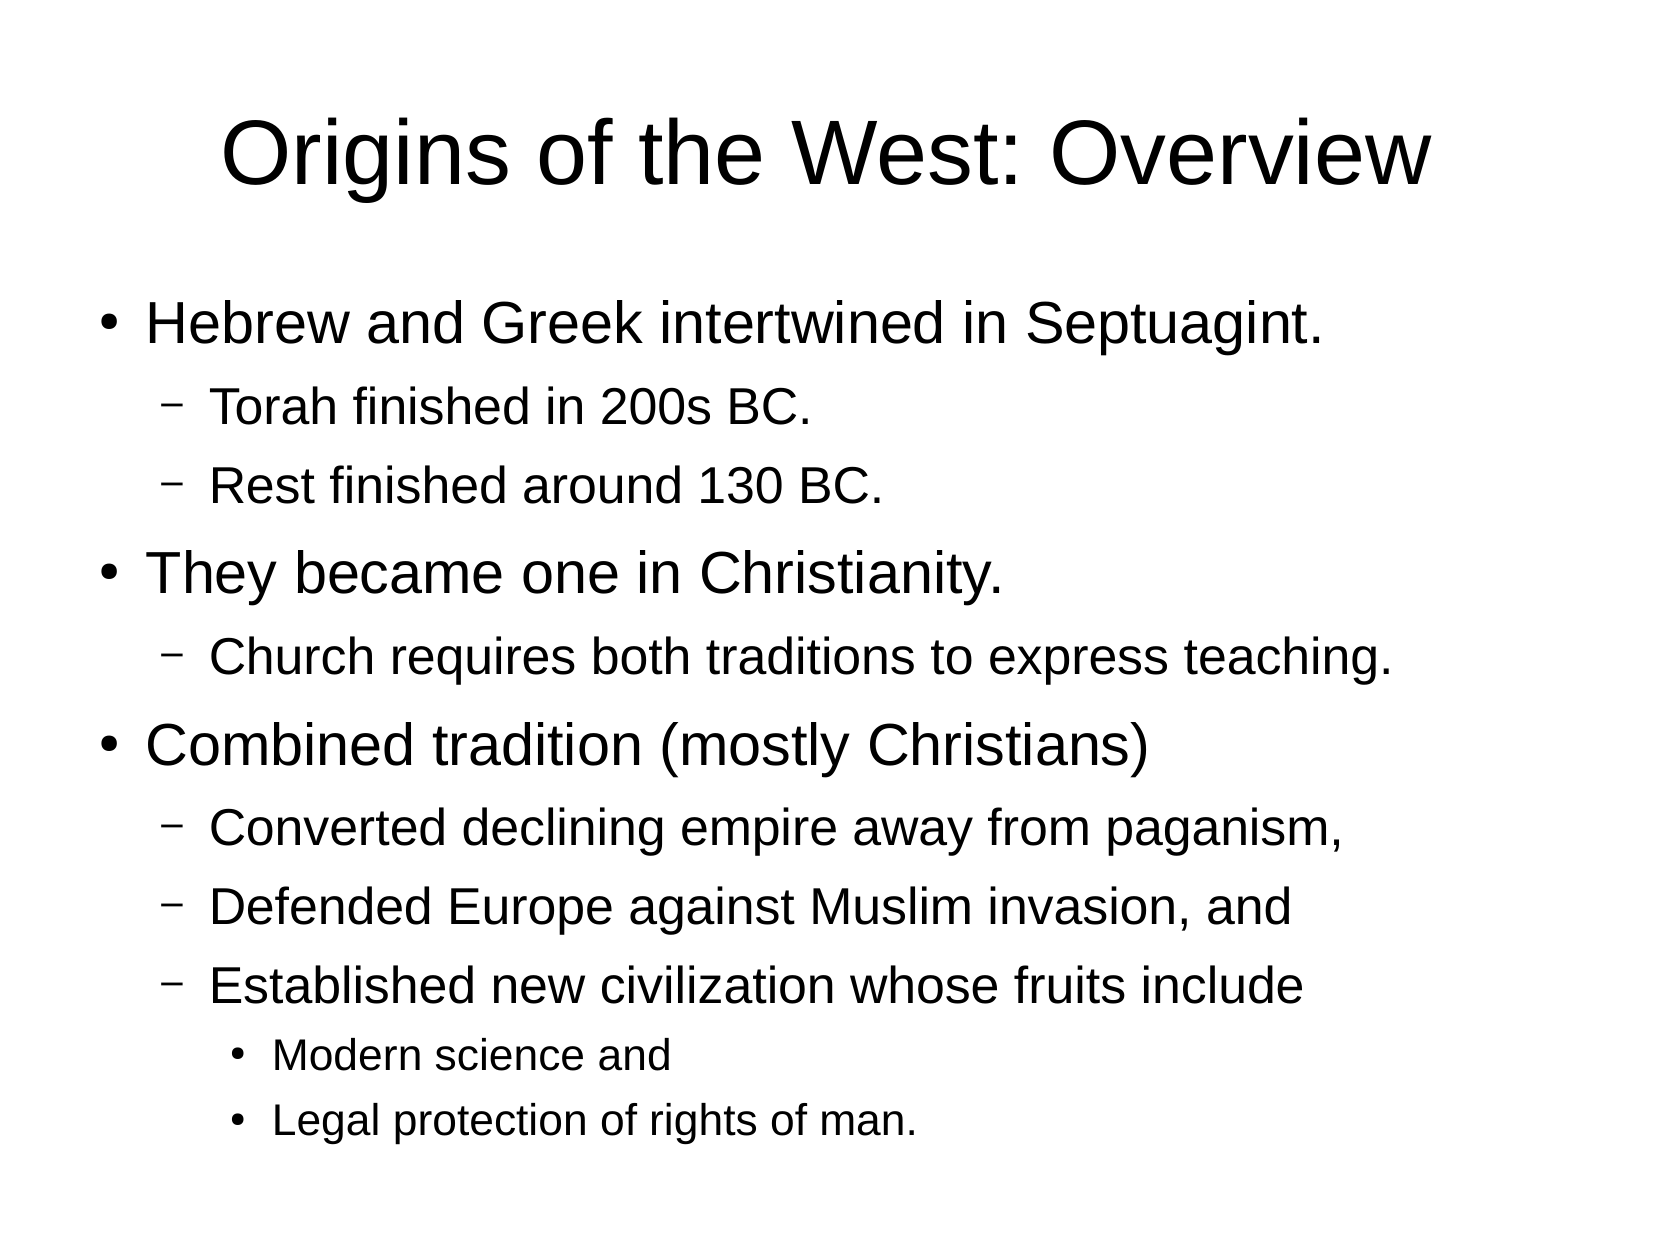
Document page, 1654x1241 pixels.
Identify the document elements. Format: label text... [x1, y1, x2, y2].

list Hebrew and Greek intertwined in Septuagint. Torah finished in 200s BC. Rest finished around 130 BC. They became one in Christianity. Church requires both traditions to express teaching. Combined tradition (mostly Christians) Converted declining empire away from paganism, Defended Europe against Muslim invasion, and Established new civilization whose fruits include Modern science and Legal protection of rights of man. [82, 290, 1571, 1156]
title Origins of the West: Overview [82, 49, 1571, 257]
